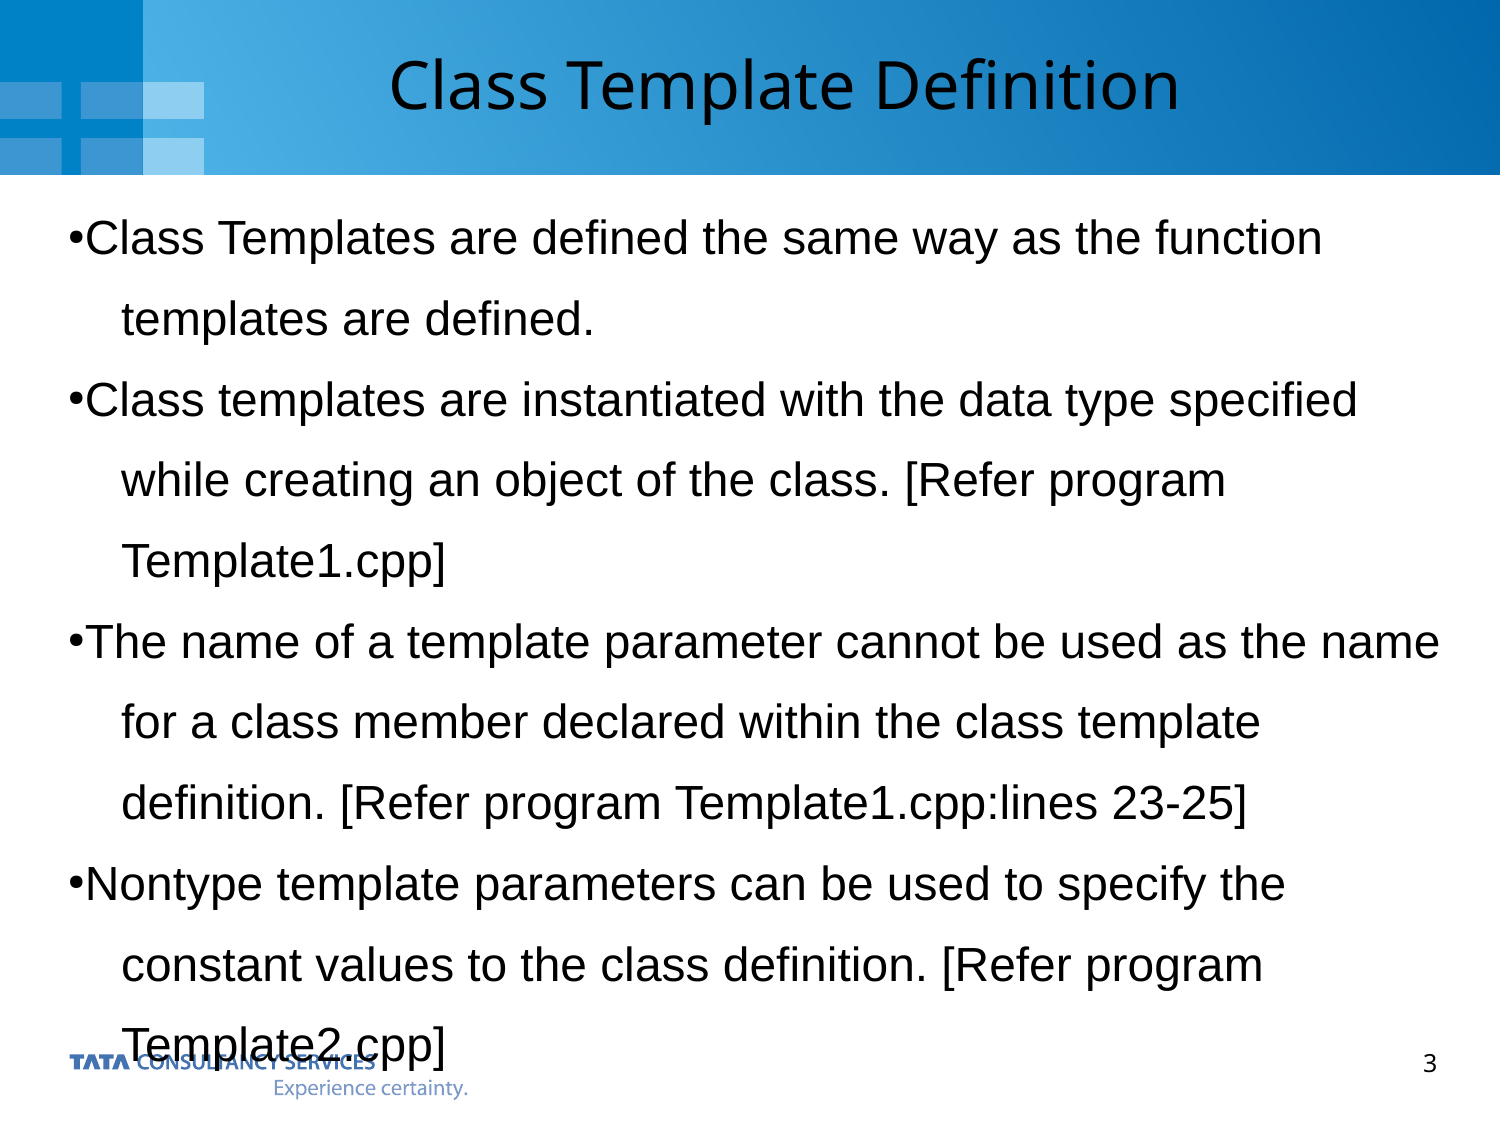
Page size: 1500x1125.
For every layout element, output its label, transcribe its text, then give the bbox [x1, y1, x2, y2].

text_box Class Templates are defined the same way as the function templates are defined. Class templates are instantiated with the data type specified while creating an object of the class. [Refer program Template1.cpp] The name of a template parameter cannot be used as the name for a class member declared within the class template definition. [Refer program Template1.cpp:lines 23-25] Nontype template parameters can be used to specify the constant values to the class definition. [Refer program Template2.cpp] [35, 177, 1465, 1053]
text_box Class Template Definition [224, 11, 1347, 154]
